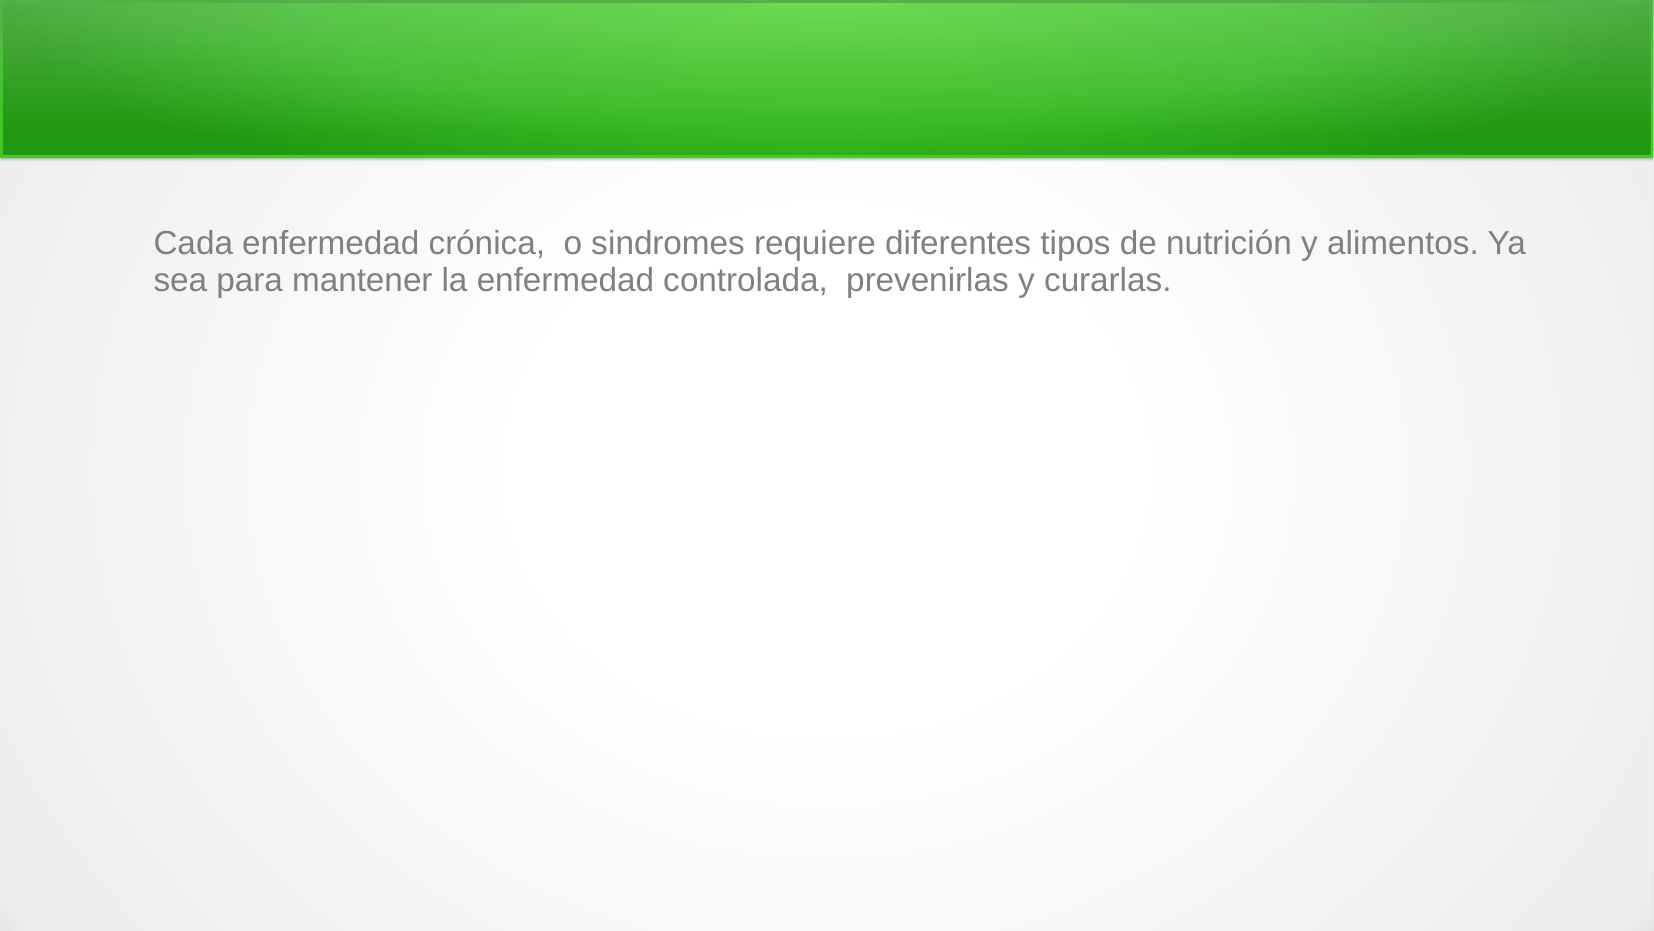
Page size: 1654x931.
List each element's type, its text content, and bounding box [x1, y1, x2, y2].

list Cada enfermedad crónica, o sindromes requiere diferentes tipos de nutrición y alimentos. Ya sea para mantener la enfermedad controlada, prevenirlas y curarlas. [82, 224, 1571, 764]
